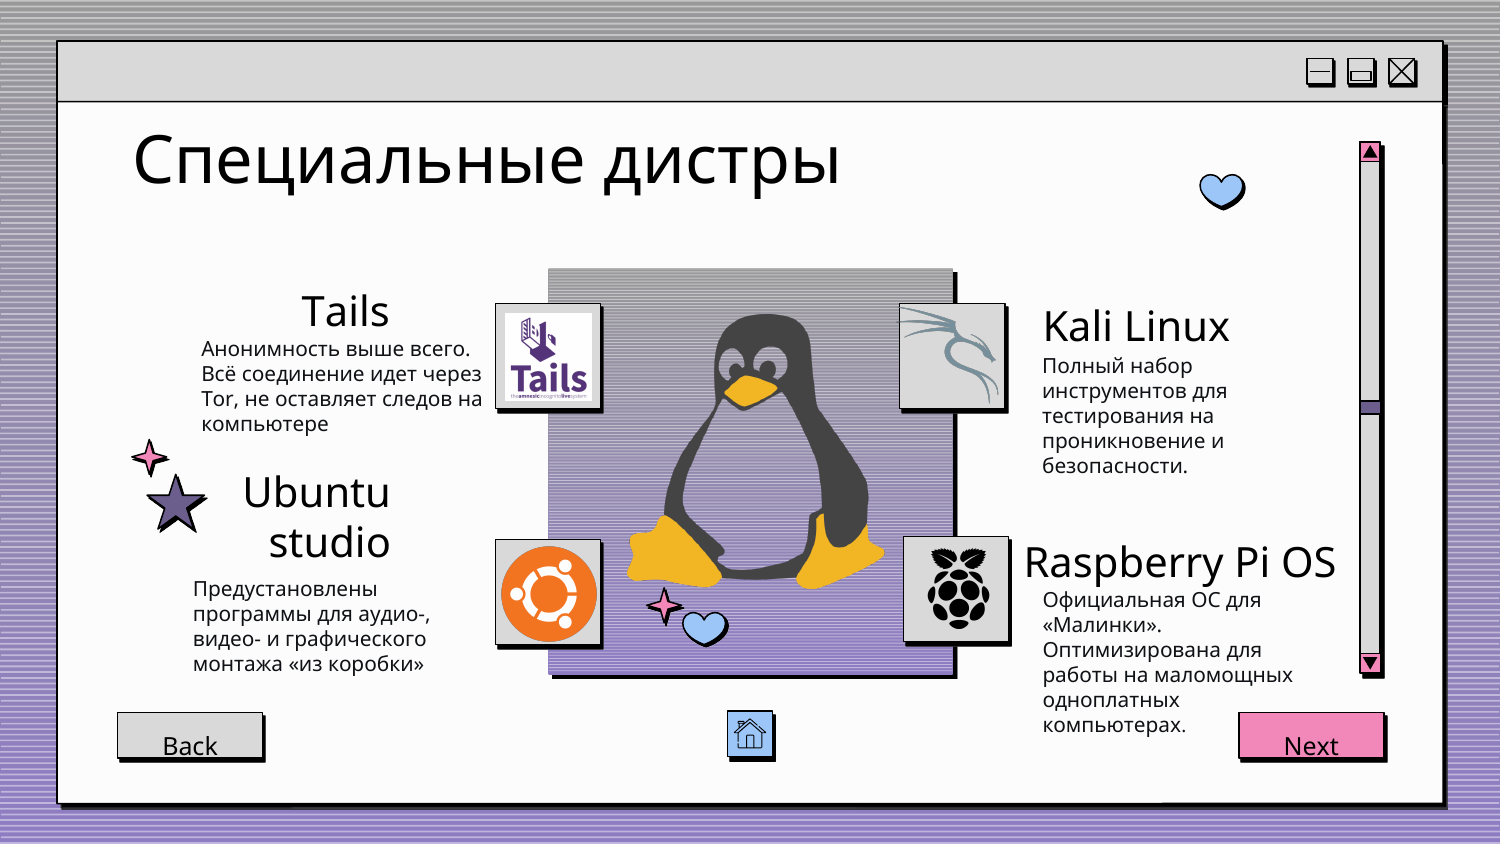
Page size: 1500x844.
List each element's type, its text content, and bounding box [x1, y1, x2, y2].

picture [618, 300, 1002, 589]
picture [918, 548, 999, 629]
picture [496, 541, 602, 647]
text_box [495, 268, 1009, 674]
text_box [147, 474, 205, 529]
text_box [1239, 712, 1384, 758]
subtitle Kali Linux [1027, 284, 1332, 336]
subtitle Raspberry Pi OS [1008, 520, 1428, 562]
text_box [131, 439, 167, 475]
subtitle Предустановлены программы для аудио-, видео- и графического монтажа «из коробки» [177, 560, 482, 660]
subtitle Анонимность выше всего. Всё соединение идет через Tor, не оставляет следов на компьютере [186, 320, 505, 401]
title Специальные дистры [116, 101, 1384, 183]
picture [505, 313, 592, 401]
subtitle Tails [286, 269, 591, 320]
text_box [1360, 142, 1380, 520]
text_box [117, 712, 263, 758]
subtitle Официальная ОС для «Малинки». Оптимизирована для работы на маломощных одноплатных компьютерах. [1027, 571, 1332, 671]
subtitle Next [1250, 714, 1373, 753]
subtitle Ubuntu studio [227, 451, 532, 502]
text_box [1200, 174, 1243, 207]
subtitle Back [129, 714, 251, 753]
subtitle Полный набор инструментов для тестирования на проникновение и безопасности. [1027, 338, 1346, 447]
text_box [727, 711, 773, 757]
text_box [1360, 562, 1380, 673]
